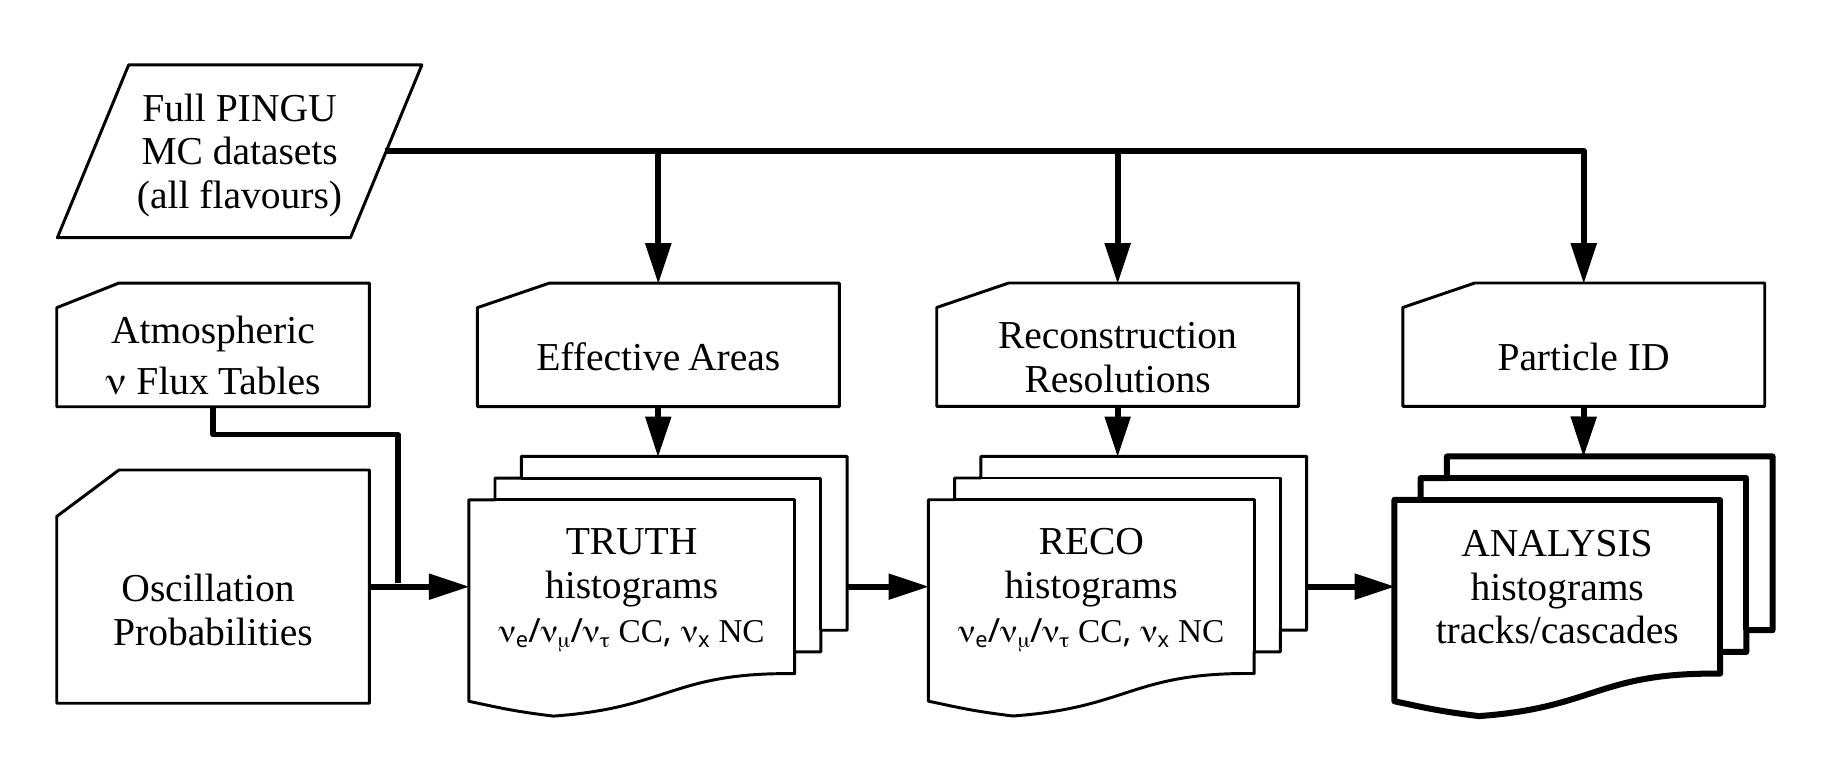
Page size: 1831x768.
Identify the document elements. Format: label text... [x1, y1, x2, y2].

text_box Full PINGU MC datasets (all flavours) [57, 64, 422, 238]
text_box ANALYSIS histograms tracks/cascades [1394, 456, 1773, 717]
text_box TRUTH histograms ne/nm/nt CC, nx NC [468, 456, 848, 717]
text_box Reconstruction Resolutions [936, 282, 1299, 407]
text_box Atmospheric n Flux Tables [56, 283, 370, 407]
text_box Oscillation Probabilities [56, 470, 370, 704]
text_box RECO histograms ne/nm/nt CC, nx NC [928, 456, 1307, 716]
text_box Effective Areas [477, 283, 840, 407]
text_box Particle ID [1402, 282, 1765, 407]
